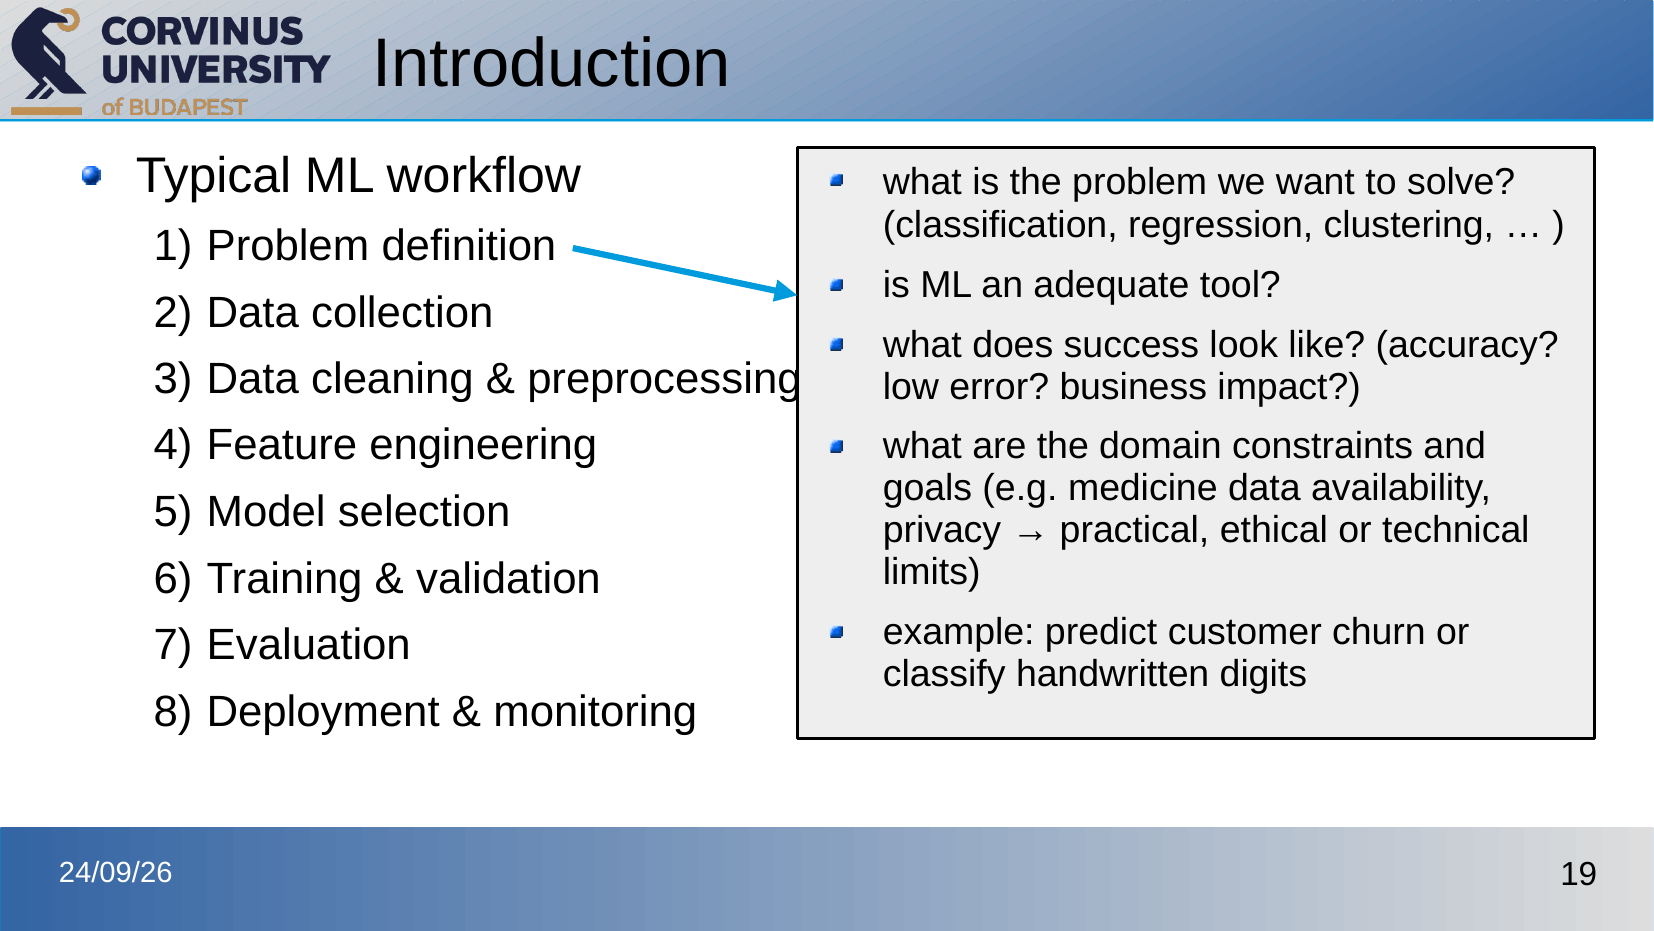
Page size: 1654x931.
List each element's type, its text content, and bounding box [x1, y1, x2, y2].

title Introduction [372, 23, 1625, 103]
picture [11, 7, 331, 115]
list Typical ML workflow Problem definition Data collection Data cleaning & preprocessing Feature engineering Model selection Training & validation Evaluation Deployment & monitoring [64, 147, 796, 739]
text_box what is the problem we want to solve? (classification, regression, clustering, … ) is ML an adequate tool? what does success look like? (accuracy? low error? business impact?) what are the domain constraints and goals (e.g. medicine data availability, privacy → practical, ethical or technical limits) example: predict customer churn or classify handwritten digits [797, 147, 1595, 739]
